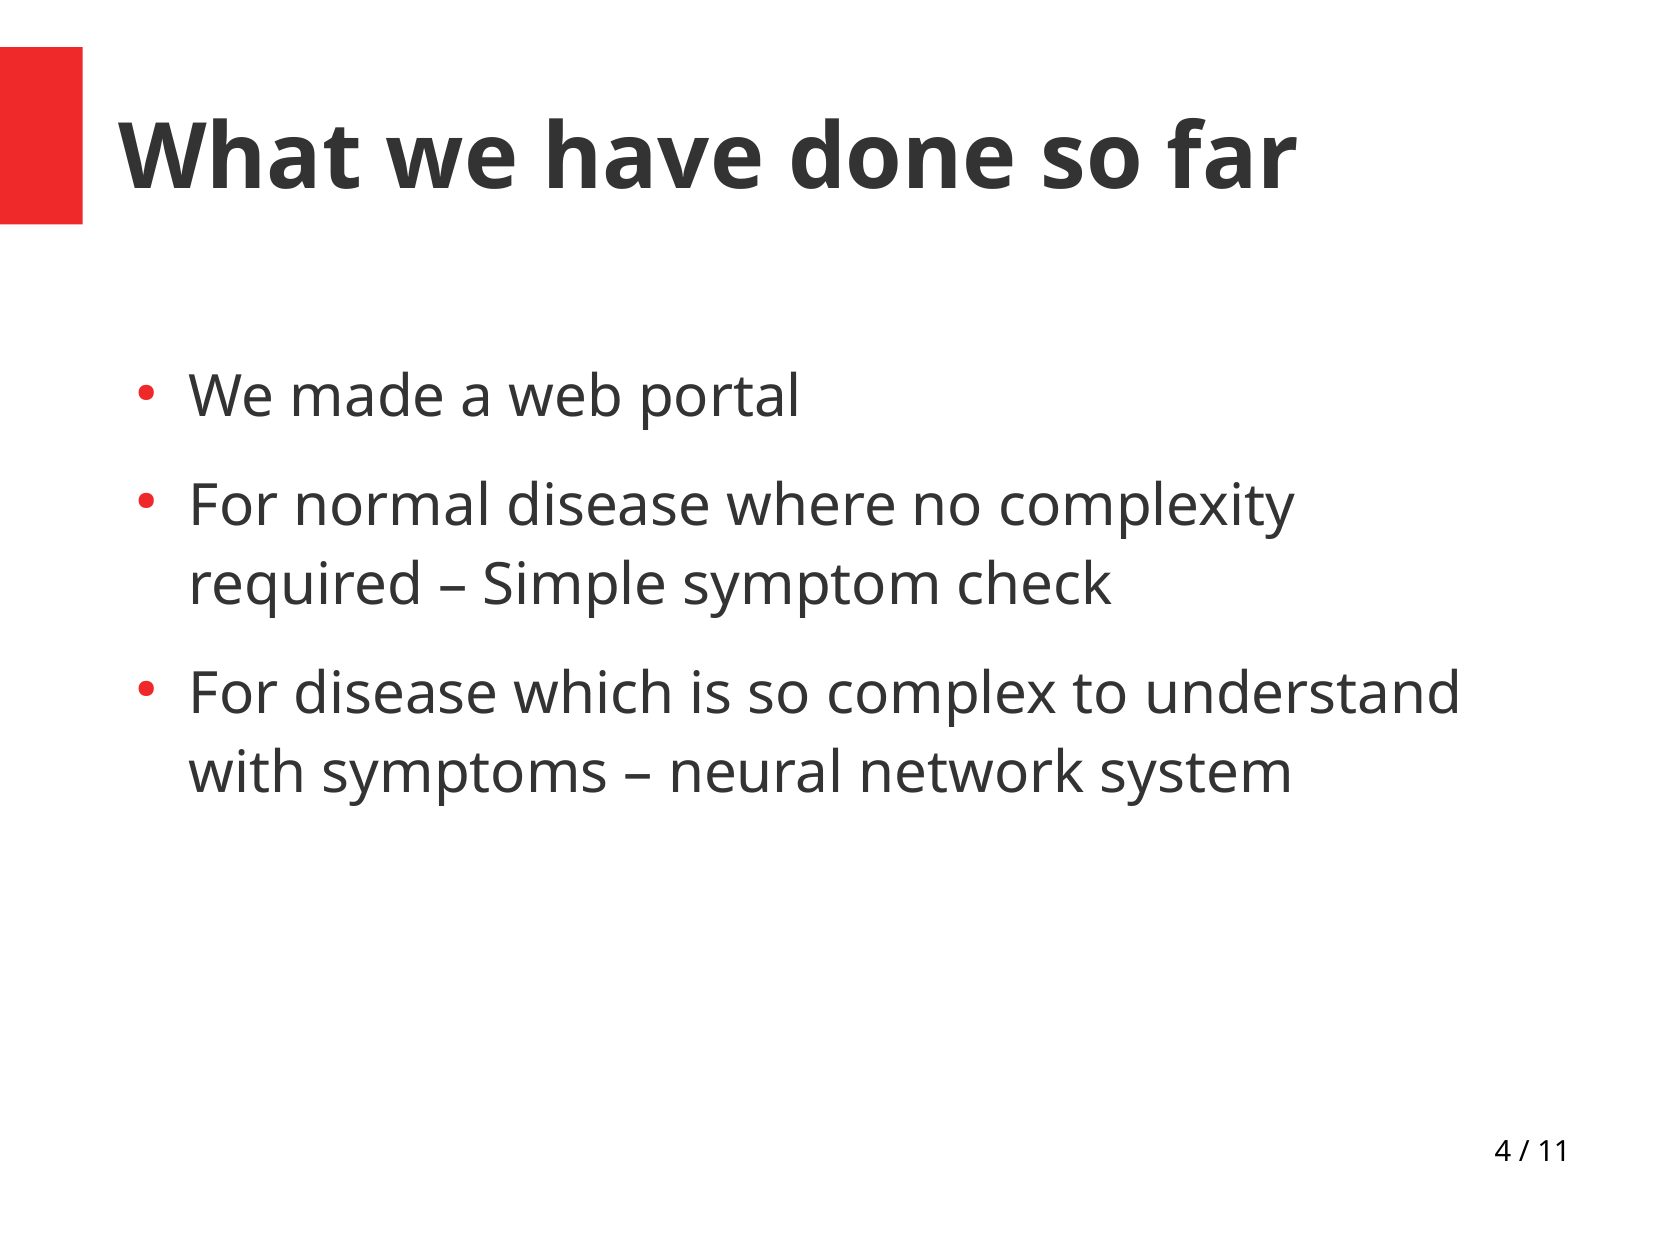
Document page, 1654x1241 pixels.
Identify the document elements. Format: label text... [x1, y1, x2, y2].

title What we have done so far [118, 49, 1571, 257]
list We made a web portal For normal disease where no complexity required – Simple symptom check For disease which is so complex to understand with symptoms – neural network system [118, 354, 1536, 1074]
